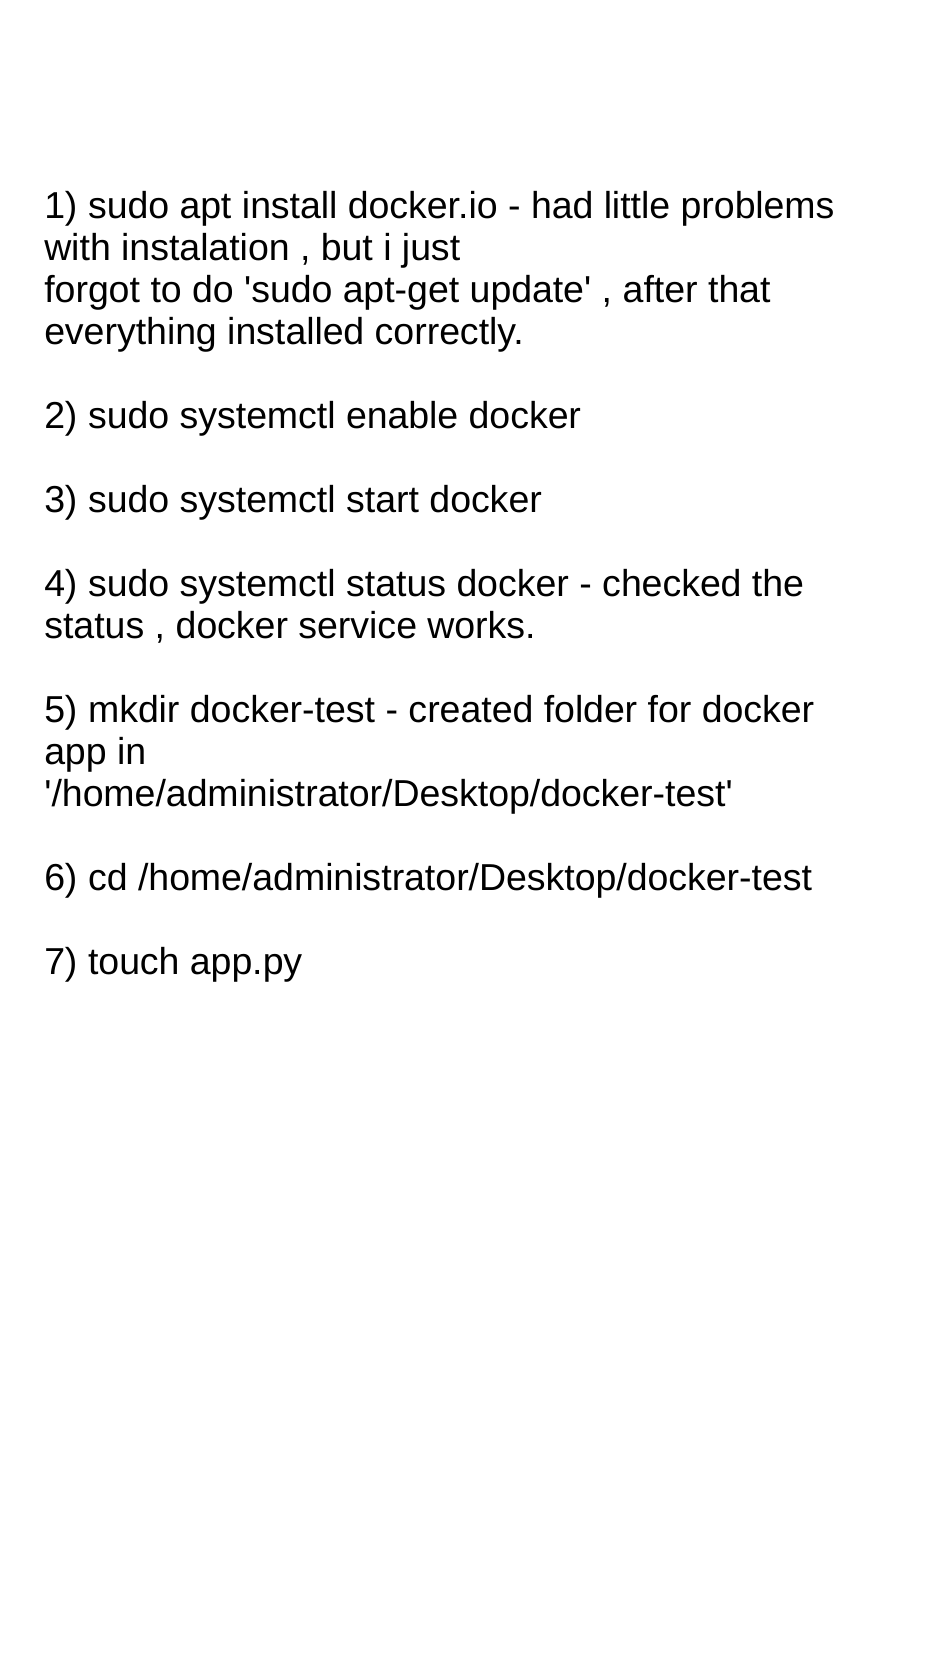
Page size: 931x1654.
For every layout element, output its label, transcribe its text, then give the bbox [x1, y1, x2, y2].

text_box 1) sudo apt install docker.io - had little problems with instalation , but i just forgot to do 'sudo apt-get update' , after that everything installed correctly. 2) sudo systemctl enable docker 3) sudo systemctl start docker 4) sudo systemctl status docker - checked the status , docker service works. 5) mkdir docker-test - created folder for docker app in '/home/administrator/Desktop/docker-test' 6) cd /home/administrator/Desktop/docker-test 7) touch app.py [29, 177, 857, 1032]
